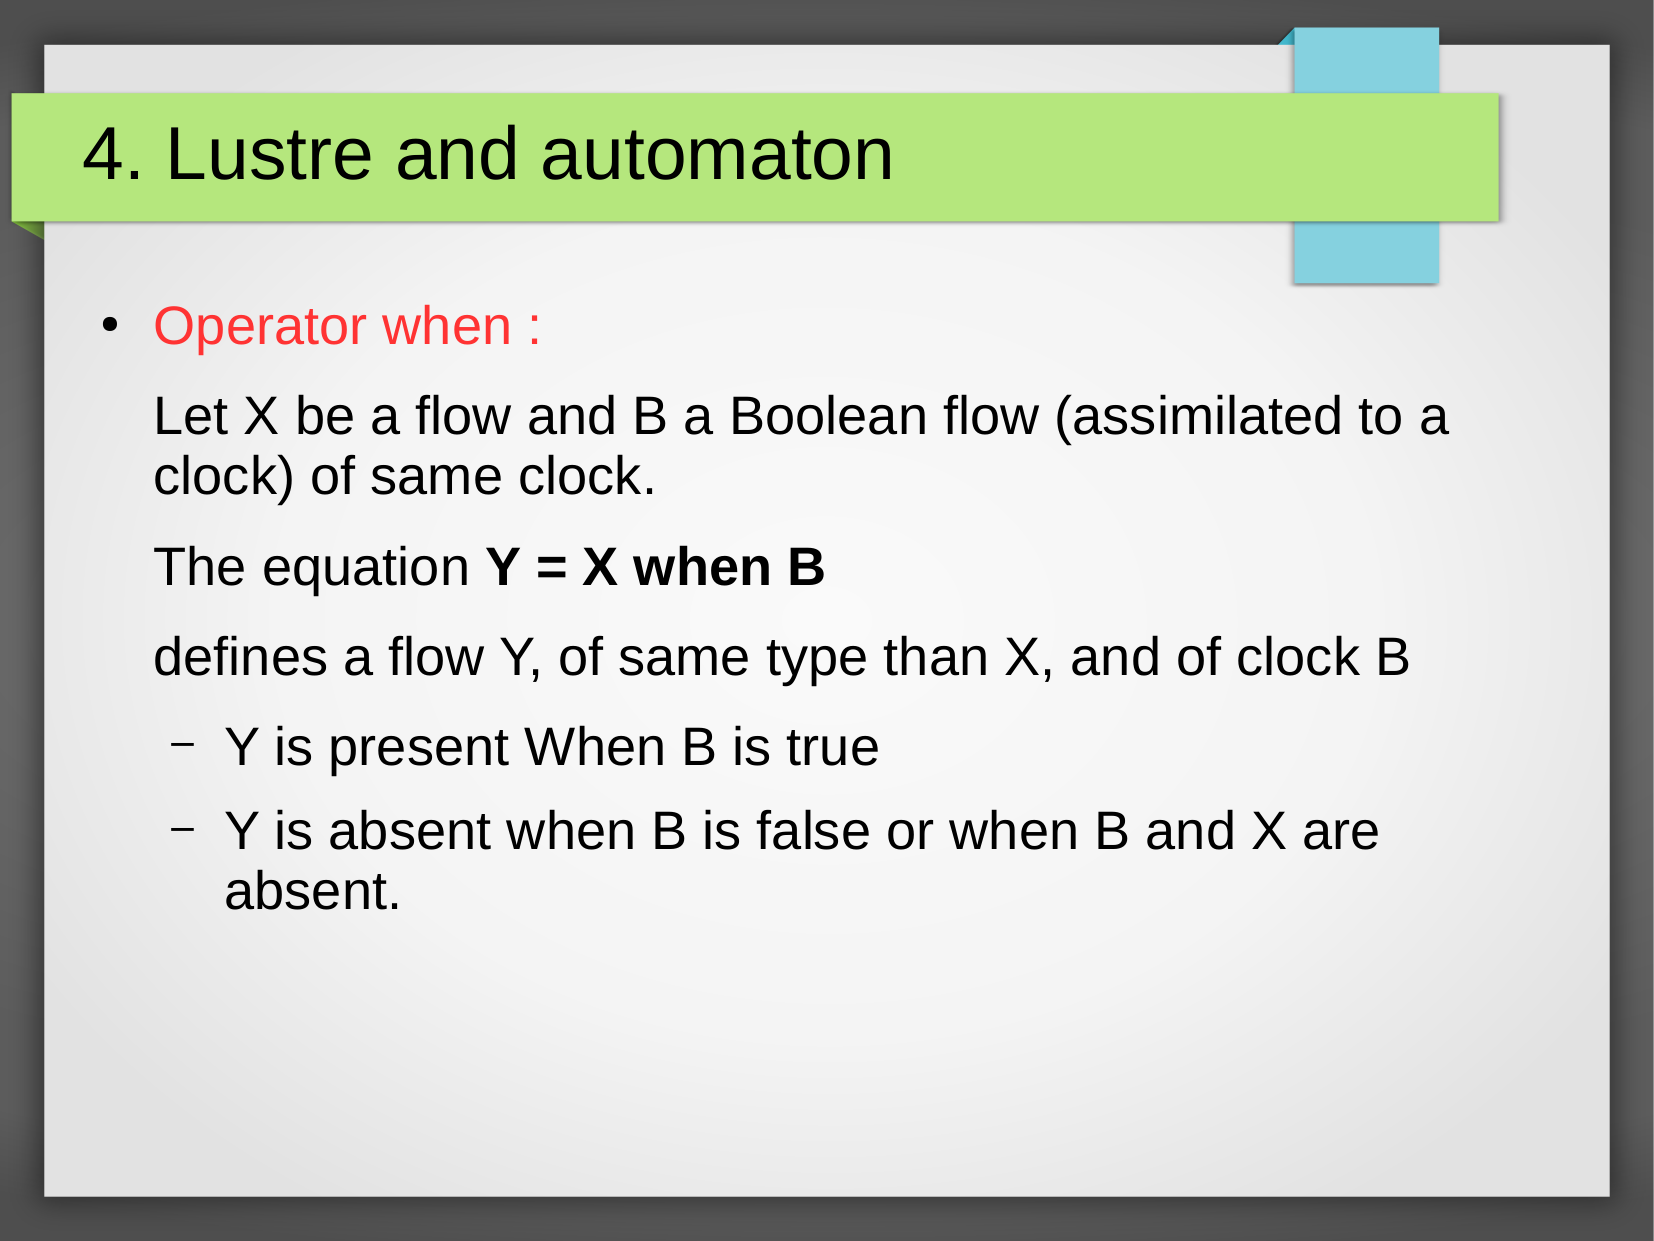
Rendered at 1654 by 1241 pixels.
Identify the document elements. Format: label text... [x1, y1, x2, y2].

list Operator when : Let X be a flow and B a Boolean flow (assimilated to a clock) of same clock. The equation Y = X when B defines a flow Y, of same type than X, and of clock B Y is present When B is true Y is absent when B is false or when B and X are absent. [82, 295, 1571, 1015]
title 4. Lustre and automaton [82, 94, 1264, 213]
picture [0, 0, 1654, 1241]
